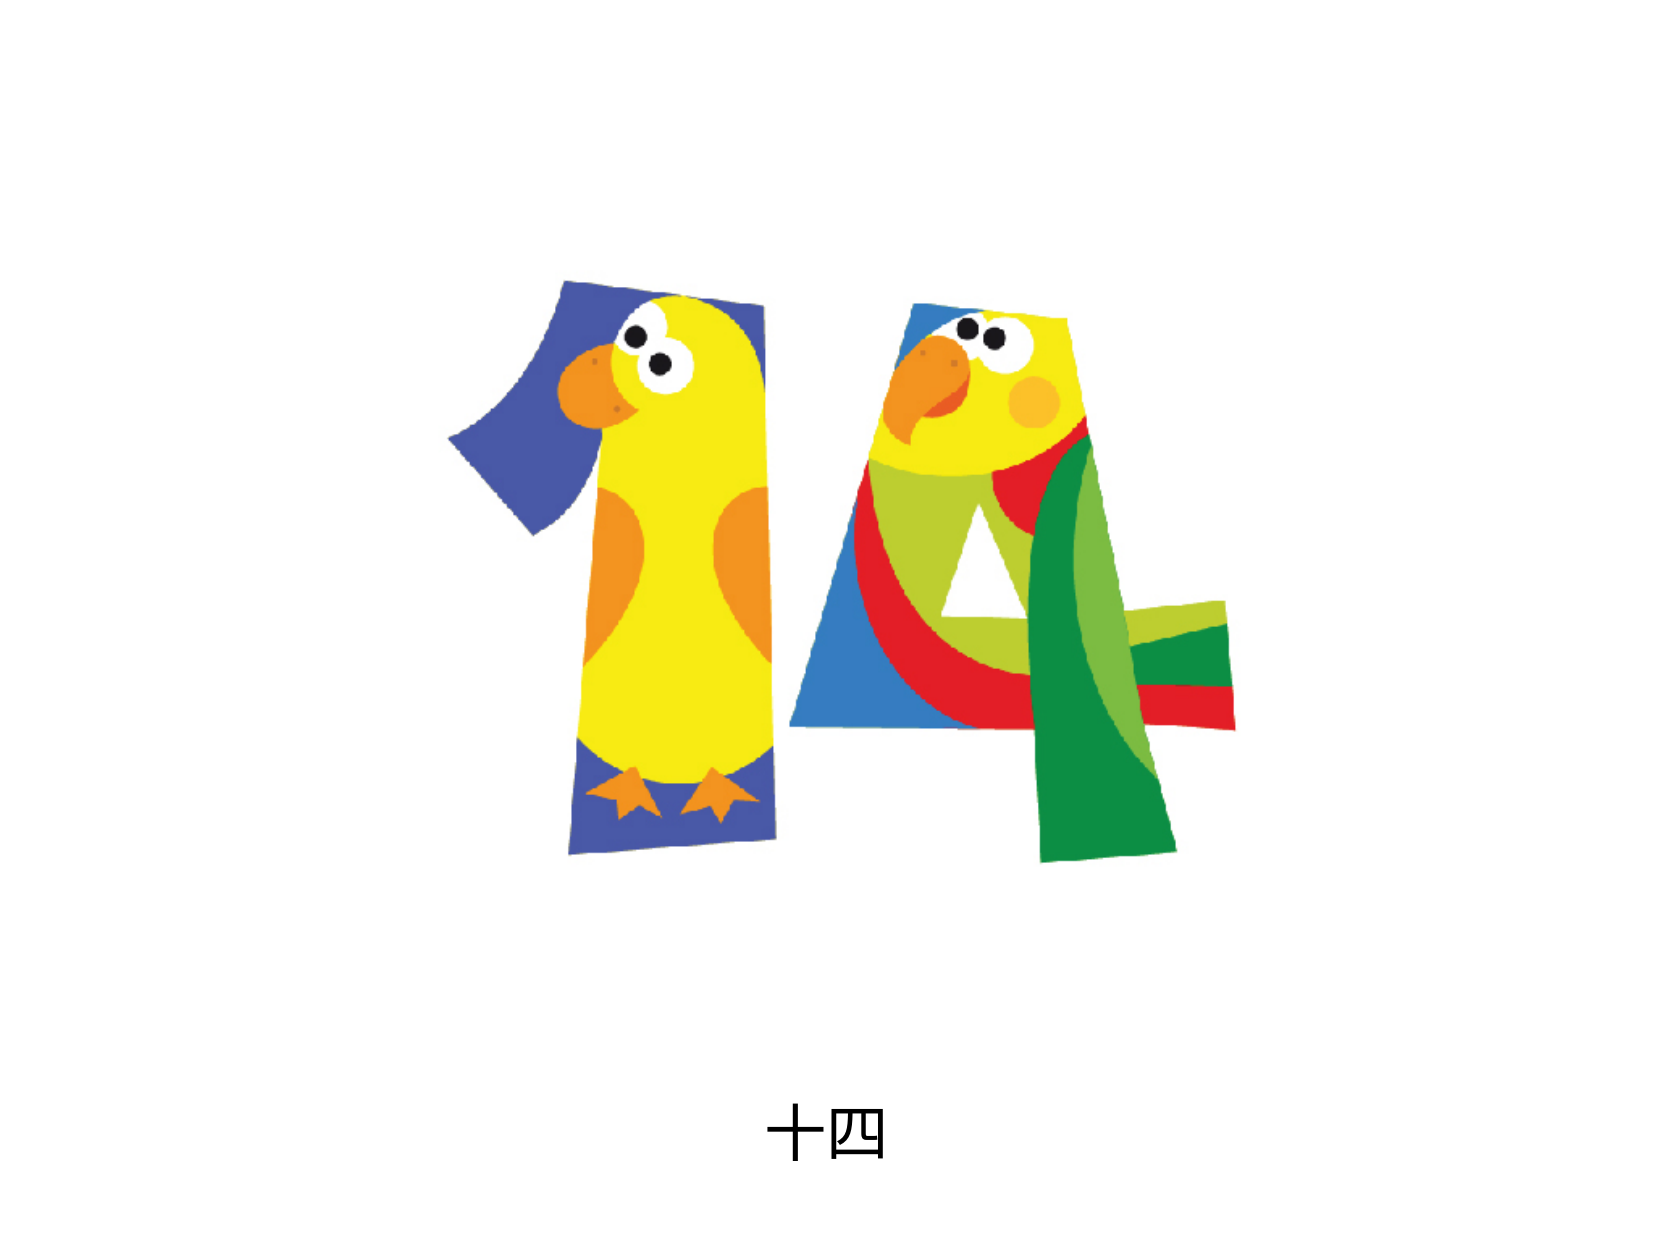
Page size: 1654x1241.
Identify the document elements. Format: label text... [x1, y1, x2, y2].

picture [0, 0, 1654, 1241]
title 十四 [82, 1025, 1571, 1233]
